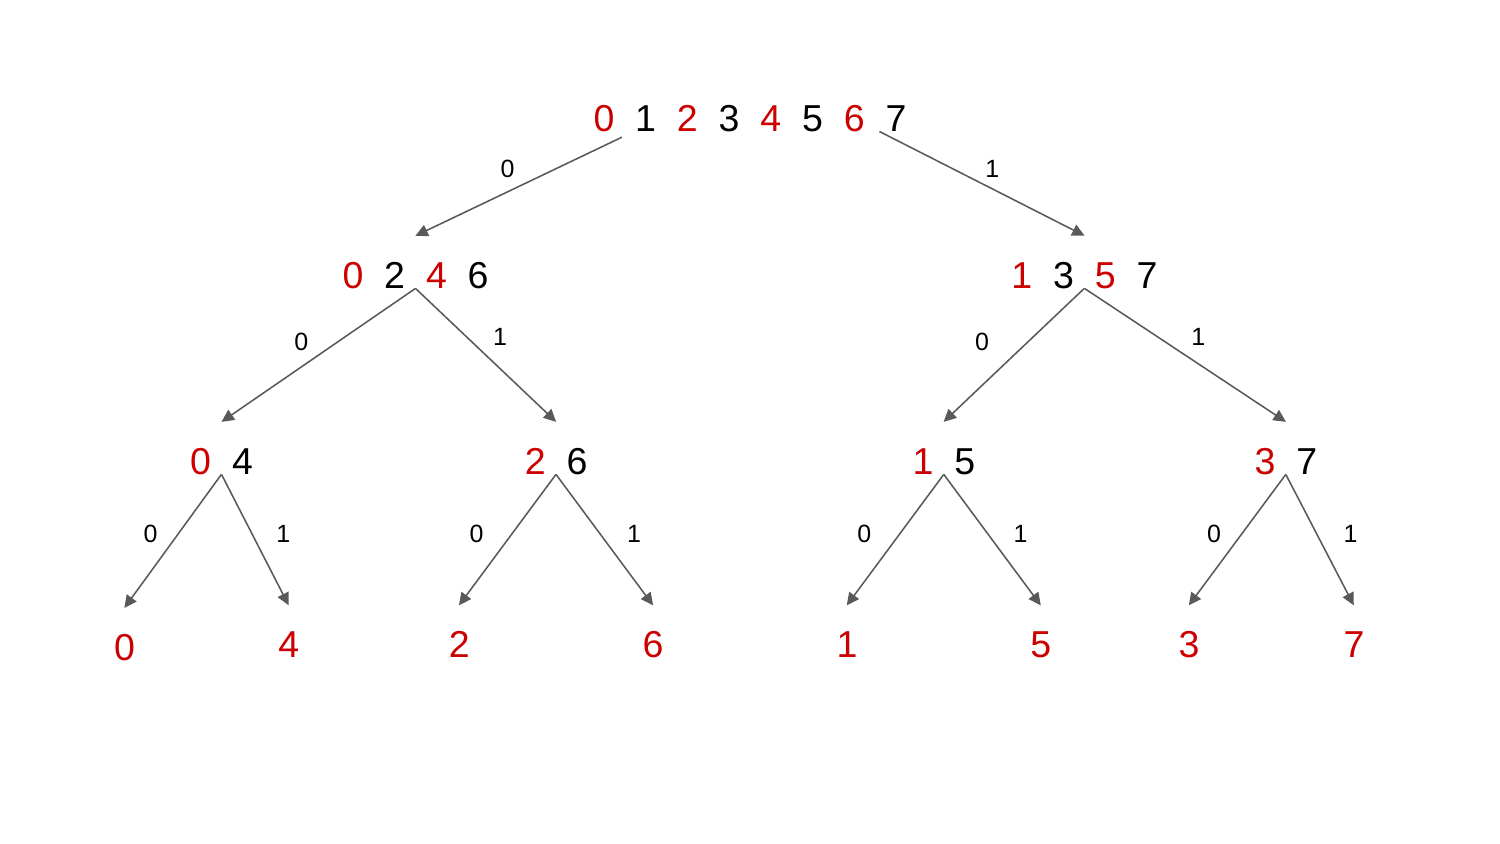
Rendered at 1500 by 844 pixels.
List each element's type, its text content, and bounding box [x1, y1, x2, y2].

text_box 0 [466, 137, 549, 190]
text_box 2 [362, 605, 556, 658]
text_box 0 [1172, 502, 1255, 556]
text_box 1 3 5 7 [749, 235, 1419, 289]
text_box 0 [823, 502, 906, 556]
text_box 1 [979, 502, 1062, 556]
text_box 2 6 [362, 421, 749, 475]
text_box 0 4 [27, 421, 362, 475]
text_box 6 [556, 605, 749, 658]
text_box 0 [435, 502, 518, 556]
text_box 0 1 2 3 4 5 6 7 [415, 78, 1085, 132]
text_box 1 [951, 137, 1034, 190]
text_box 1 [749, 605, 943, 658]
text_box 1 [242, 502, 325, 556]
text_box 1 [593, 502, 676, 556]
text_box 1 [1309, 502, 1392, 556]
text_box 0 [109, 502, 192, 556]
text_box 1 5 [749, 421, 1091, 475]
text_box 0 2 4 6 [80, 235, 749, 289]
text_box 0 [27, 607, 222, 661]
text_box 1 [1157, 305, 1240, 359]
text_box 0 [260, 310, 343, 364]
text_box 5 [943, 605, 1091, 658]
text_box 1 [459, 305, 542, 359]
text_box 3 7 [1091, 421, 1480, 475]
text_box 7 [1256, 605, 1451, 658]
text_box 3 [1091, 605, 1256, 658]
text_box 0 [940, 310, 1023, 364]
text_box 4 [191, 605, 362, 658]
